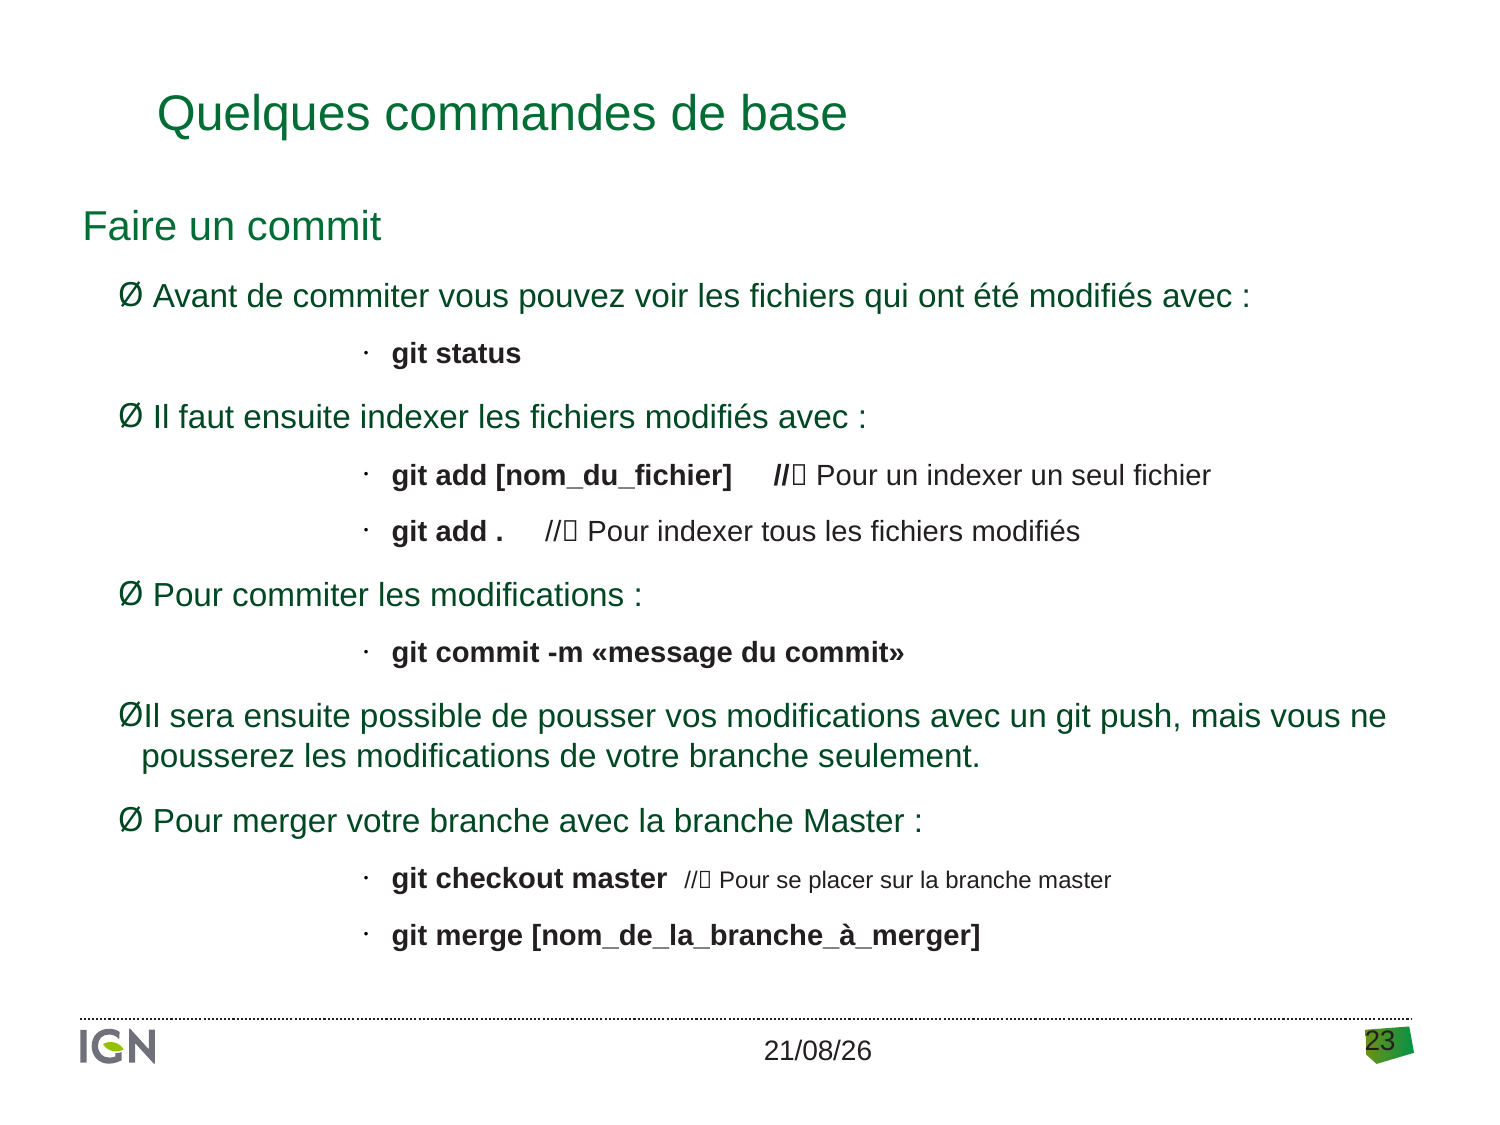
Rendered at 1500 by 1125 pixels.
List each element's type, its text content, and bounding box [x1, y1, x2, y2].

slide_number 25/03/21 [749, 1025, 894, 1064]
title Quelques commandes de base [142, 81, 1340, 141]
list Faire un commit Avant de commiter vous pouvez voir les fichiers qui ont été modifiés avec : git status Il faut ensuite indexer les fichiers modifiés avec : git add [nom_du_fichier] // Pour un indexer un seul fichier git add . // Pour indexer tous les fichiers modifiés Pour commiter les modifications : git commit -m «message du commit» Il sera ensuite possible de pousser vos modifications avec un git push, mais vous ne pousserez les modifications de votre branche seulement. Pour merger votre branche avec la branche Master : git checkout master // Pour se placer sur la branche master git merge [nom_de_la_branche_à_merger] [67, 198, 1446, 996]
slide_number <numéro> [1349, 1015, 1428, 1076]
